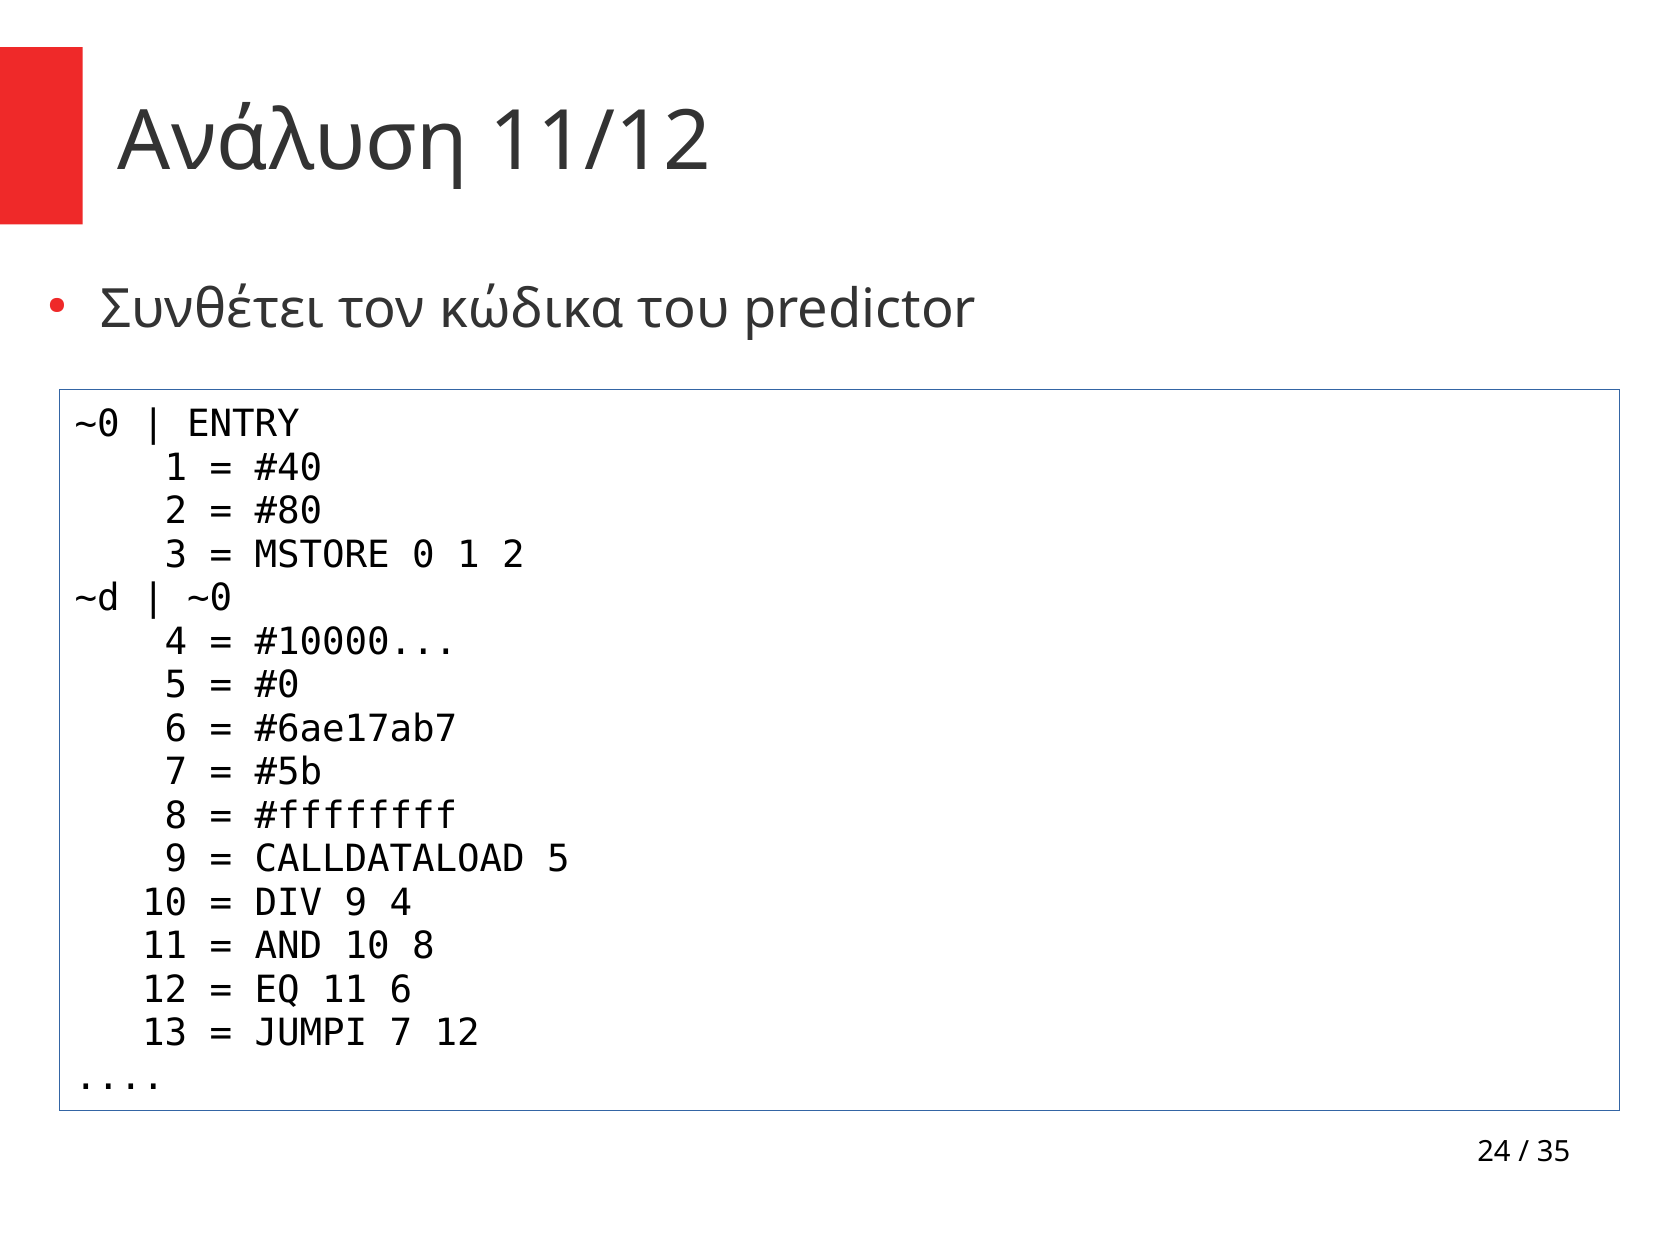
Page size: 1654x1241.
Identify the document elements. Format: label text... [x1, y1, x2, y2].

title Ανάλυση 11/12 [117, 33, 1571, 241]
text_box ~0 | ENTRY 1 = #40 2 = #80 3 = MSTORE 0 1 2 ~d | ~0 4 = #10000... 5 = #0 6 = #6ae17ab7 7 = #5b 8 = #ffffffff 9 = CALLDATALOAD 5 10 = DIV 9 4 11 = AND 10 8 12 = EQ 11 6 13 = JUMPI 7 12 .... [59, 389, 1620, 1111]
list Συνθέτει τον κώδικα του predictor [29, 270, 1620, 376]
